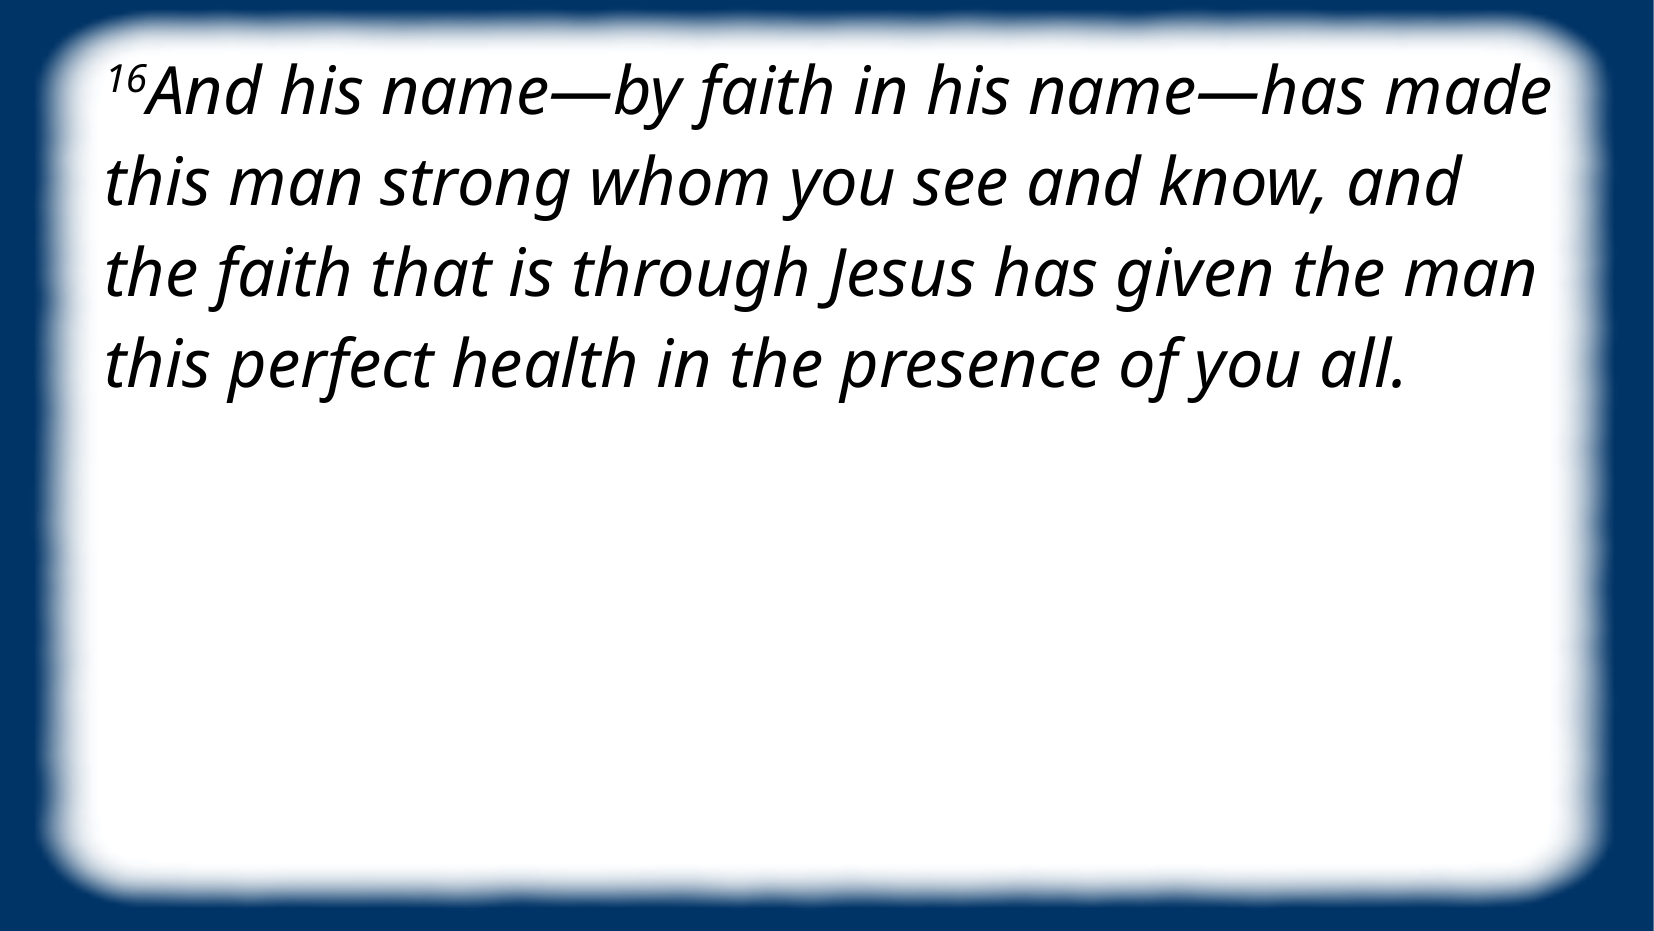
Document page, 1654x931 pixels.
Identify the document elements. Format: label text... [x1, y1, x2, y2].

text_box 16And his name—by faith in his name—has made this man strong whom you see and know, and the faith that is through Jesus has given the man this perfect health in the presence of you all. [90, 36, 1576, 496]
picture [0, 0, 1654, 931]
